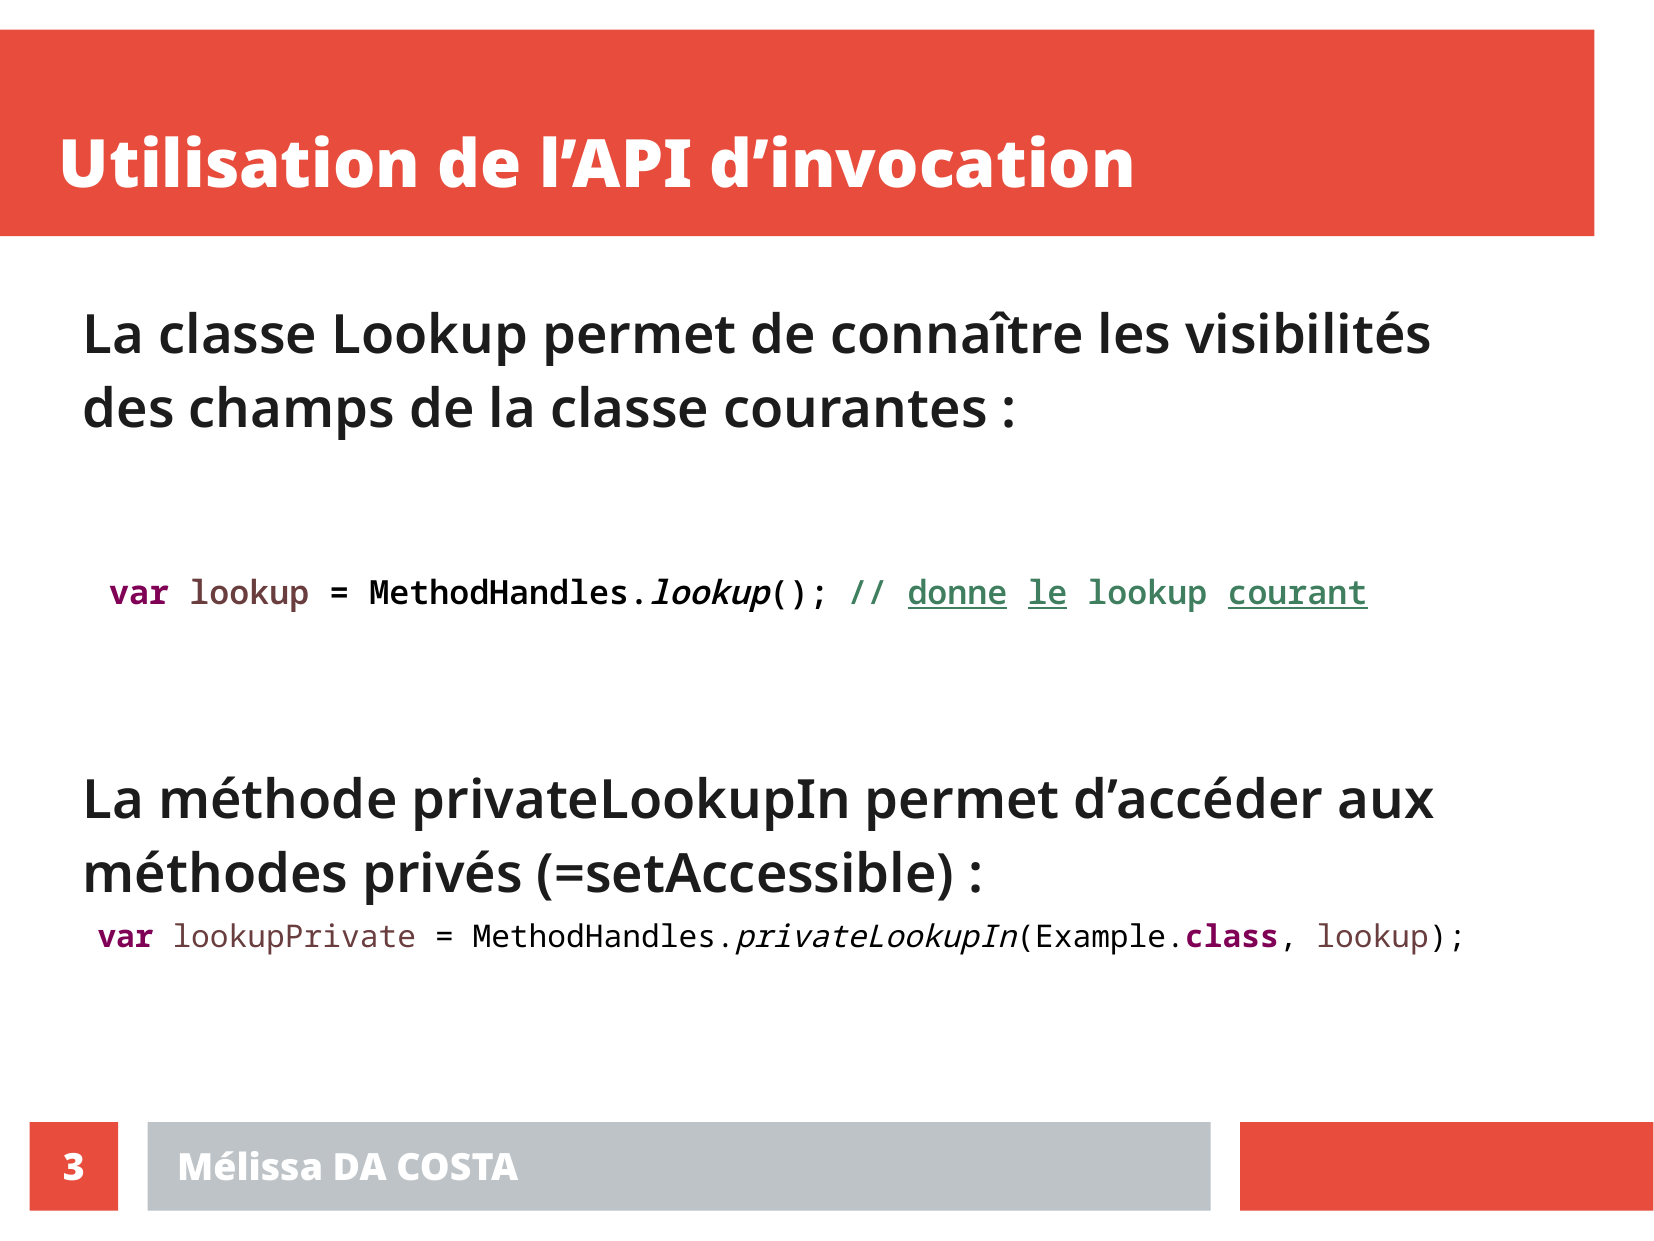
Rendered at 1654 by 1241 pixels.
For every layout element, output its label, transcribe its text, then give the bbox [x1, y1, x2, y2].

text_box var lookup = MethodHandles.lookup(); // donne le lookup courant [94, 561, 1383, 615]
title Utilisation de l’API d’invocation [59, 59, 1595, 207]
list La classe Lookup permet de connaître les visibilités des champs de la classe courantes : La méthode privateLookupIn permet d’accéder aux méthodes privés (=setAccessible) : [82, 295, 1536, 1063]
text_box var lookupPrivate = MethodHandles.privateLookupIn(Example.class, lookup); [82, 906, 1524, 993]
